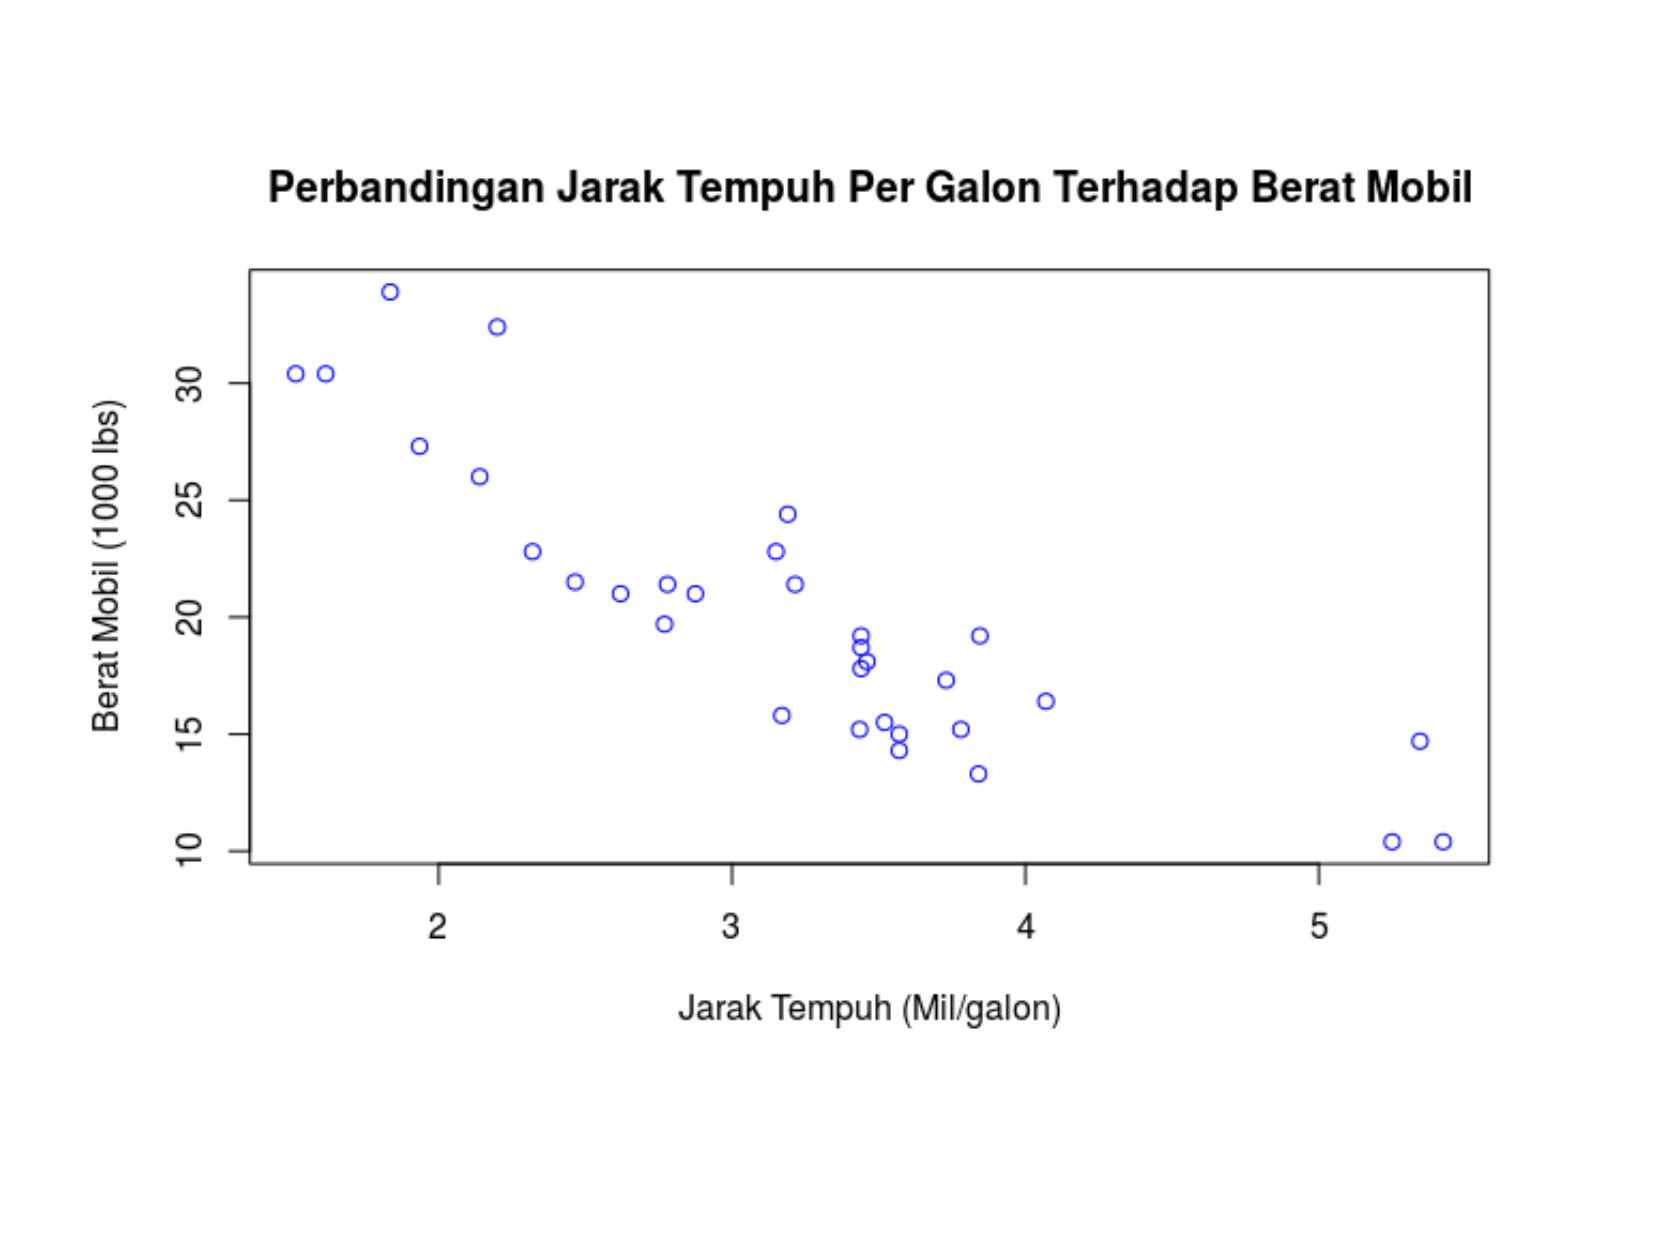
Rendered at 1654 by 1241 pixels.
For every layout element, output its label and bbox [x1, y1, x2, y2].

picture [82, 102, 1576, 1074]
